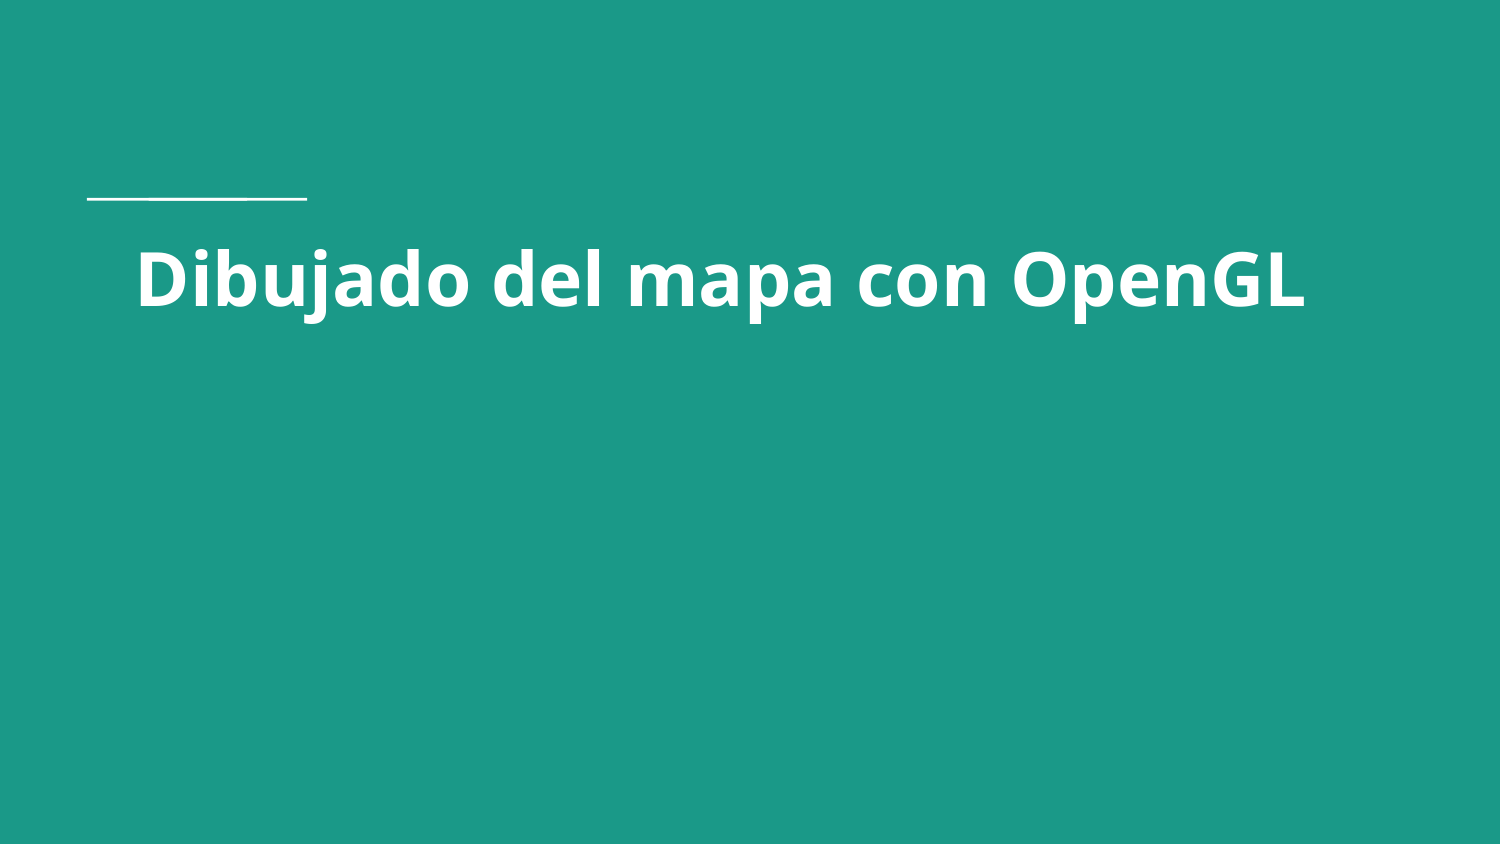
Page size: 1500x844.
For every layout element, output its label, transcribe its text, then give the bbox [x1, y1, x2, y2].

title Dibujado del mapa con OpenGL [119, 216, 1381, 466]
